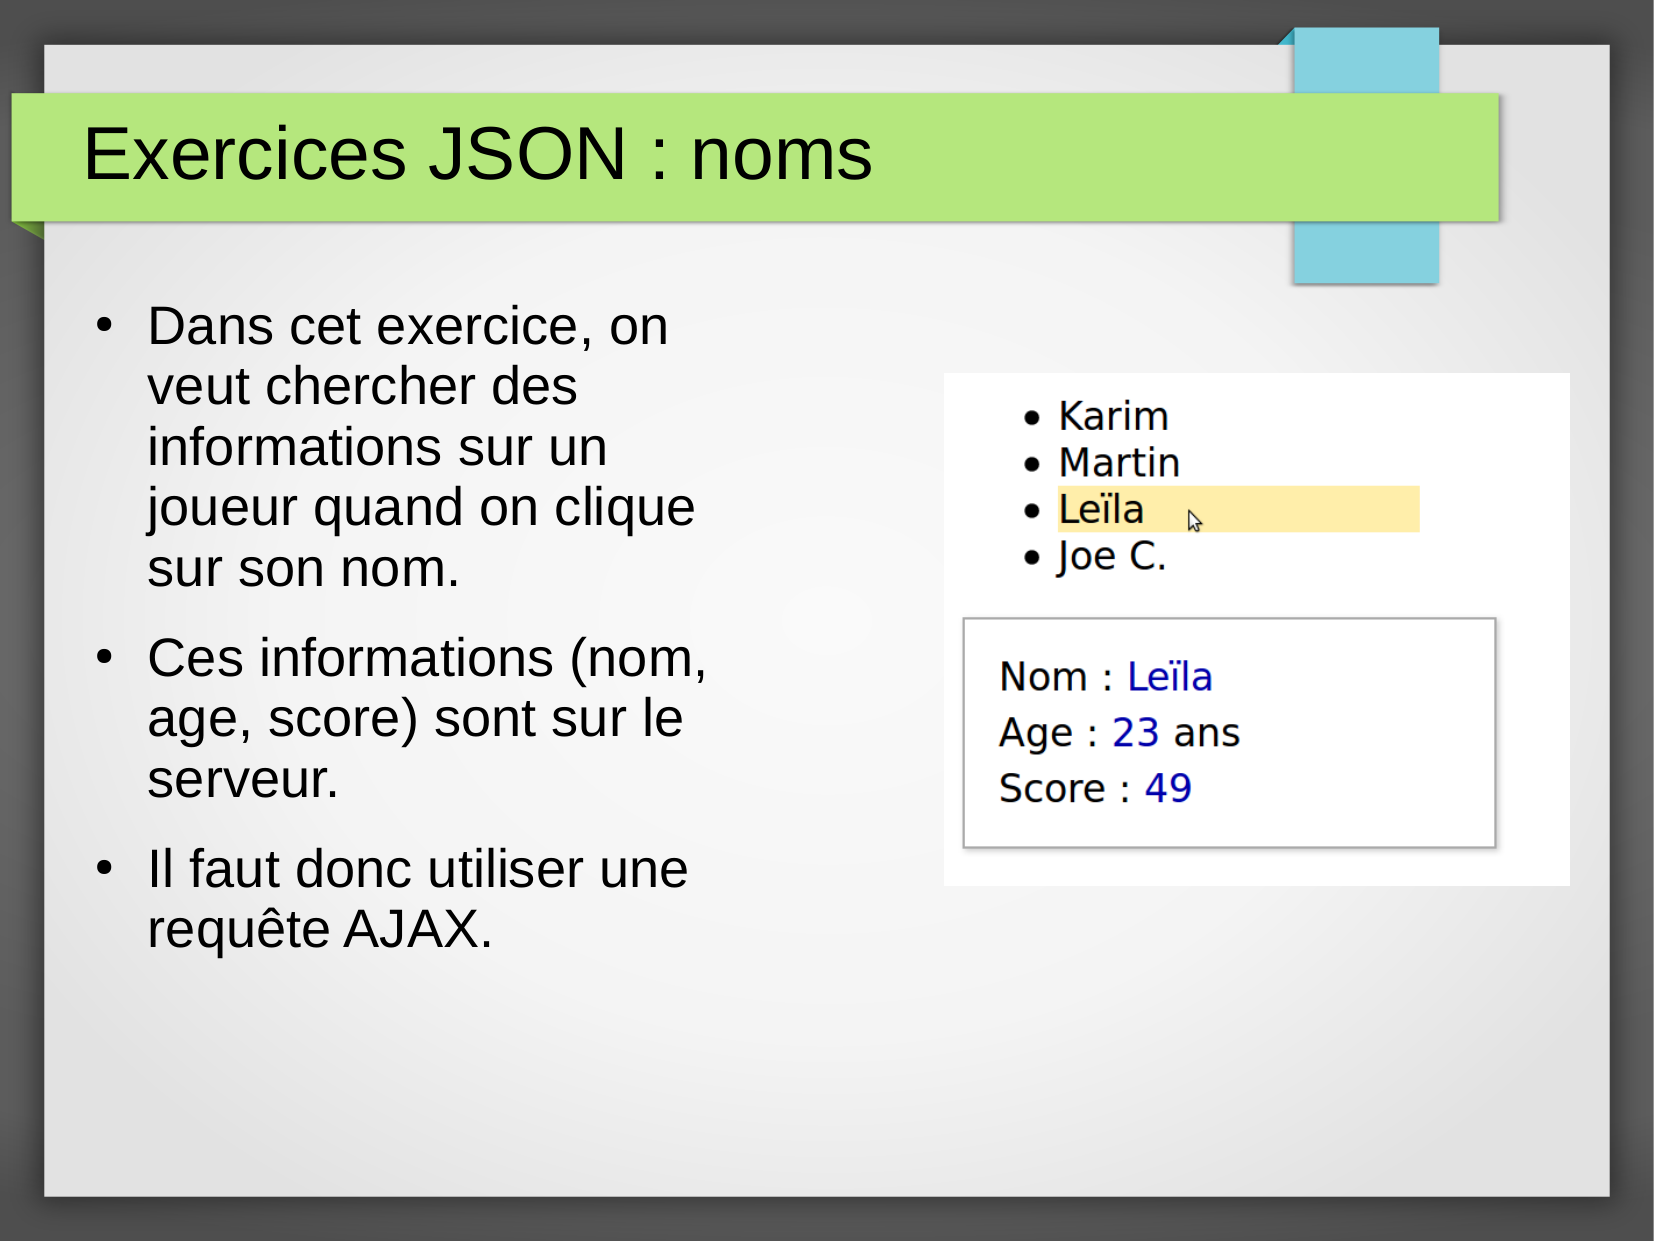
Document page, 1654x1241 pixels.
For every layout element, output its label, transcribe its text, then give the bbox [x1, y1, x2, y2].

title Exercices JSON : noms [82, 94, 1264, 213]
list Dans cet exercice, on veut chercher des informations sur un joueur quand on clique sur son nom. Ces informations (nom, age, score) sont sur le serveur. Il faut donc utiliser une requête AJAX. [76, 295, 739, 1015]
picture [0, 0, 1654, 1241]
